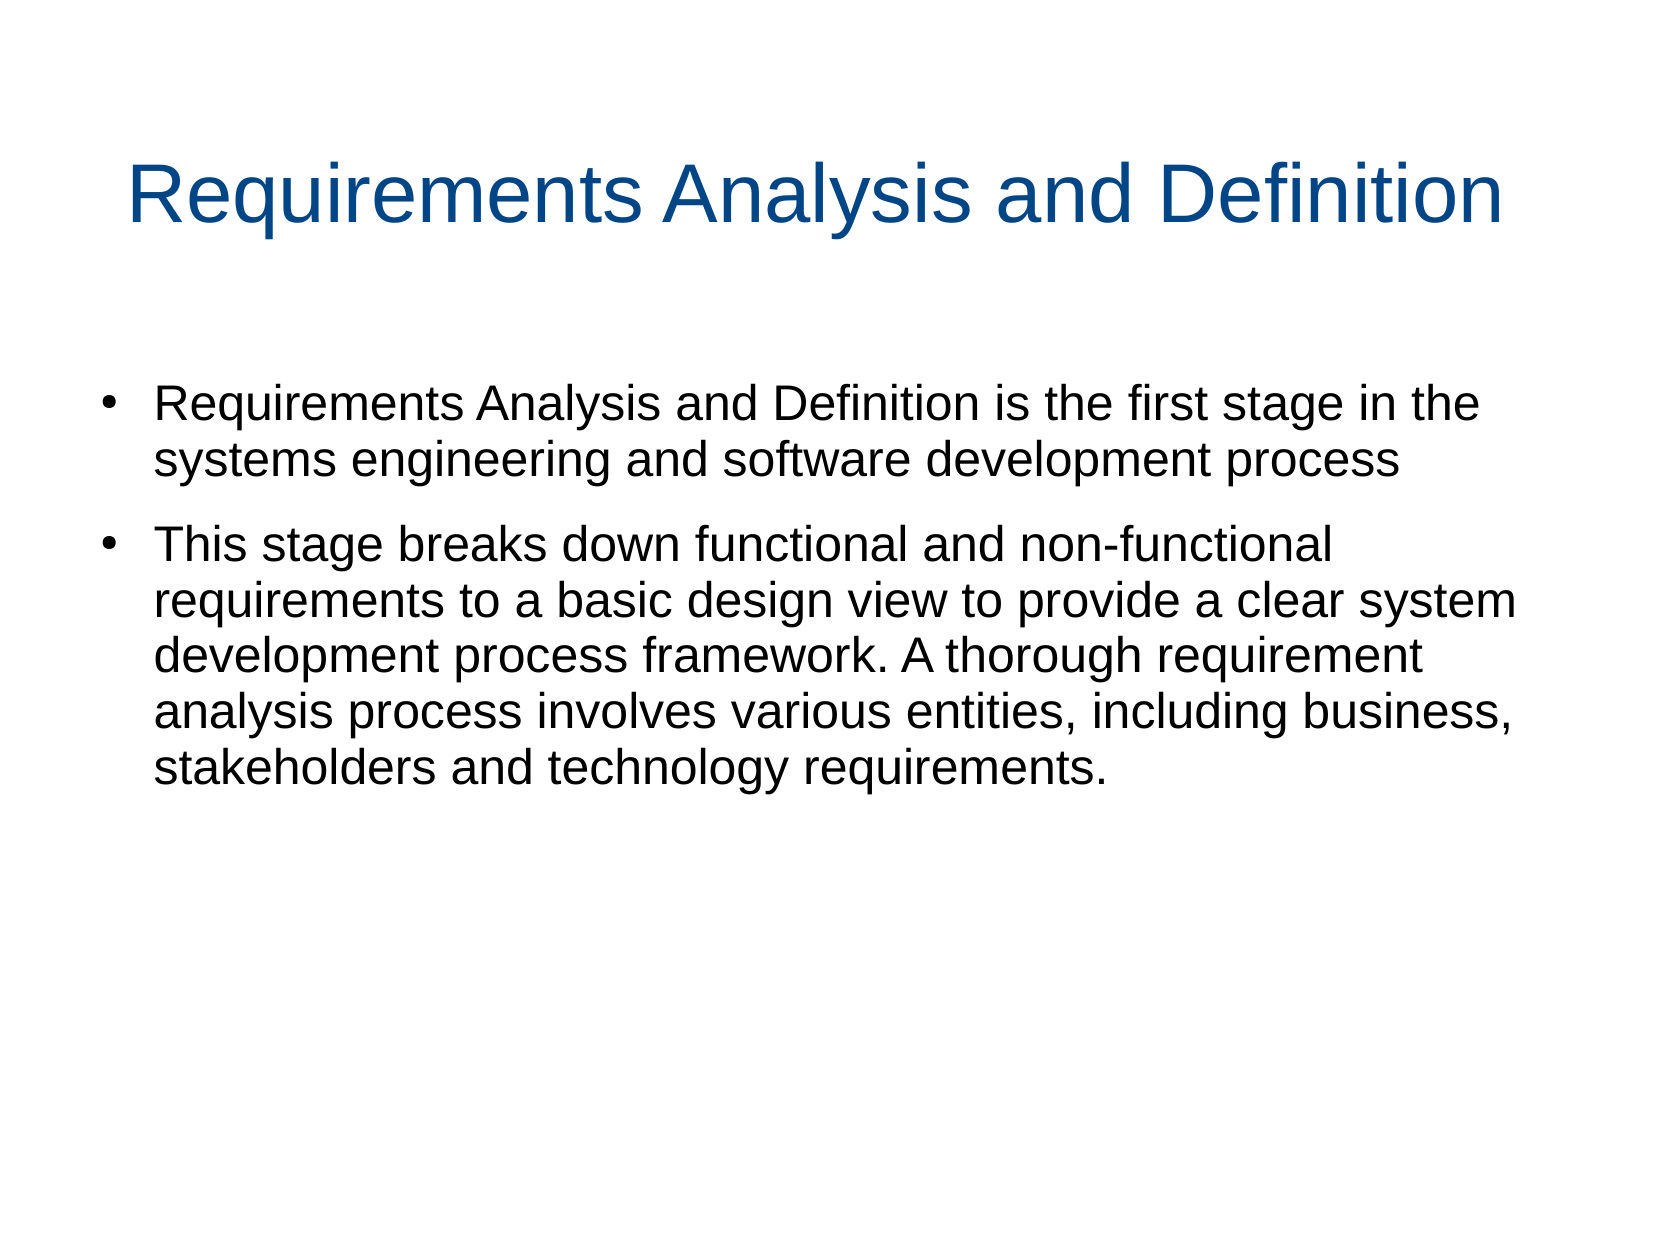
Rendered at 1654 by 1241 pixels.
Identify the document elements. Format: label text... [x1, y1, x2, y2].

title Requirements Analysis and Definition [71, 90, 1561, 298]
list Requirements Analysis and Definition is the first stage in the systems engineering and software development process This stage breaks down functional and non-functional requirements to a basic design view to provide a clear system development process framework. A thorough requirement analysis process involves various entities, including business, stakeholders and technology requirements. [82, 375, 1571, 1045]
